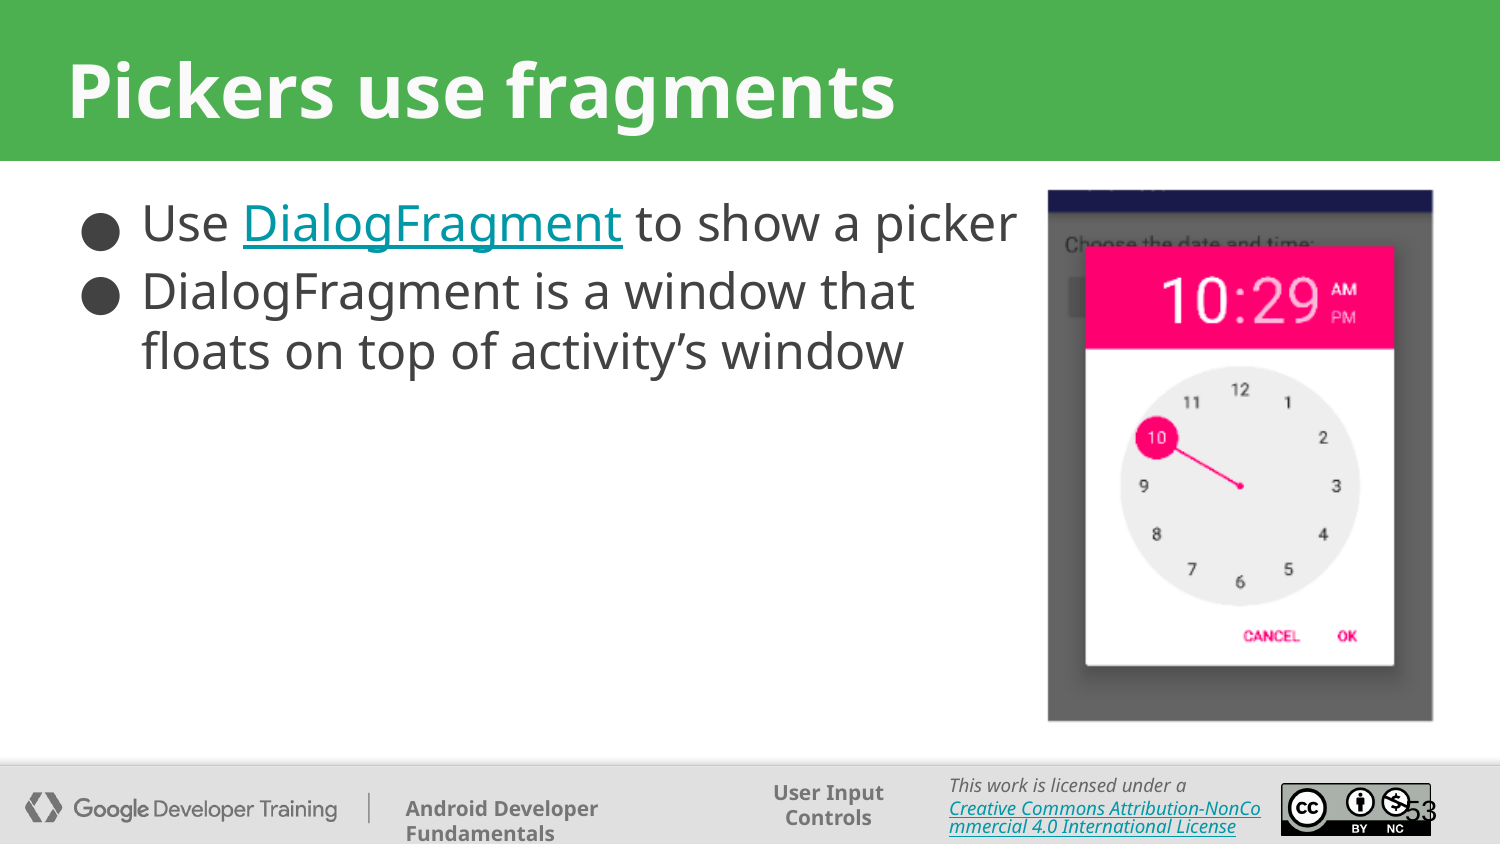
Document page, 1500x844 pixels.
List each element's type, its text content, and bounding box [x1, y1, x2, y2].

title Pickers use fragments [51, 28, 1449, 122]
slide_number <number> [1389, 777, 1480, 842]
list Use DialogFragment to show a picker DialogFragment is a window that floats on top of activity’s window [51, 176, 1034, 741]
picture [0, 161, 1500, 844]
